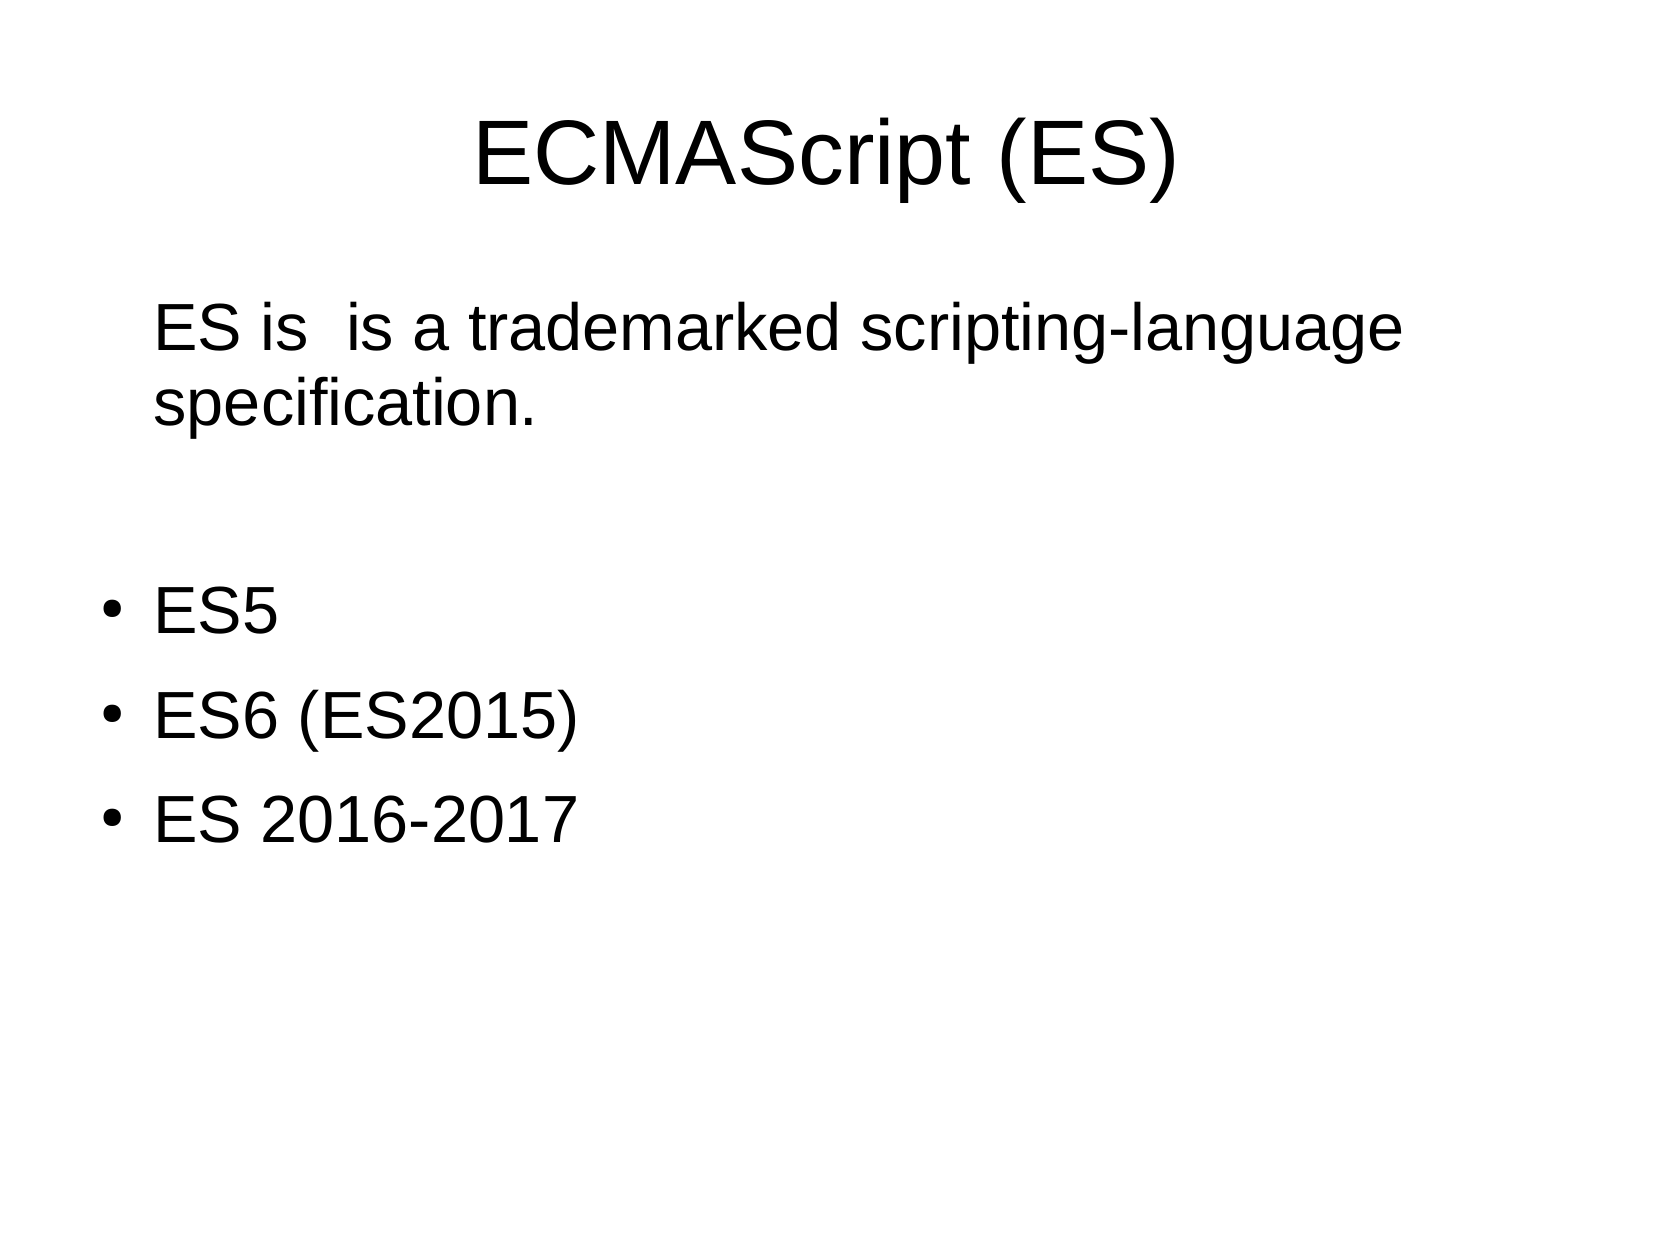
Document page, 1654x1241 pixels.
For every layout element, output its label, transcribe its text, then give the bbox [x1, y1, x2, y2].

list ES is is a trademarked scripting-language specification. ES5 ES6 (ES2015) ES 2016-2017 [82, 290, 1571, 1010]
title ECMAScript (ES) [82, 49, 1571, 257]
